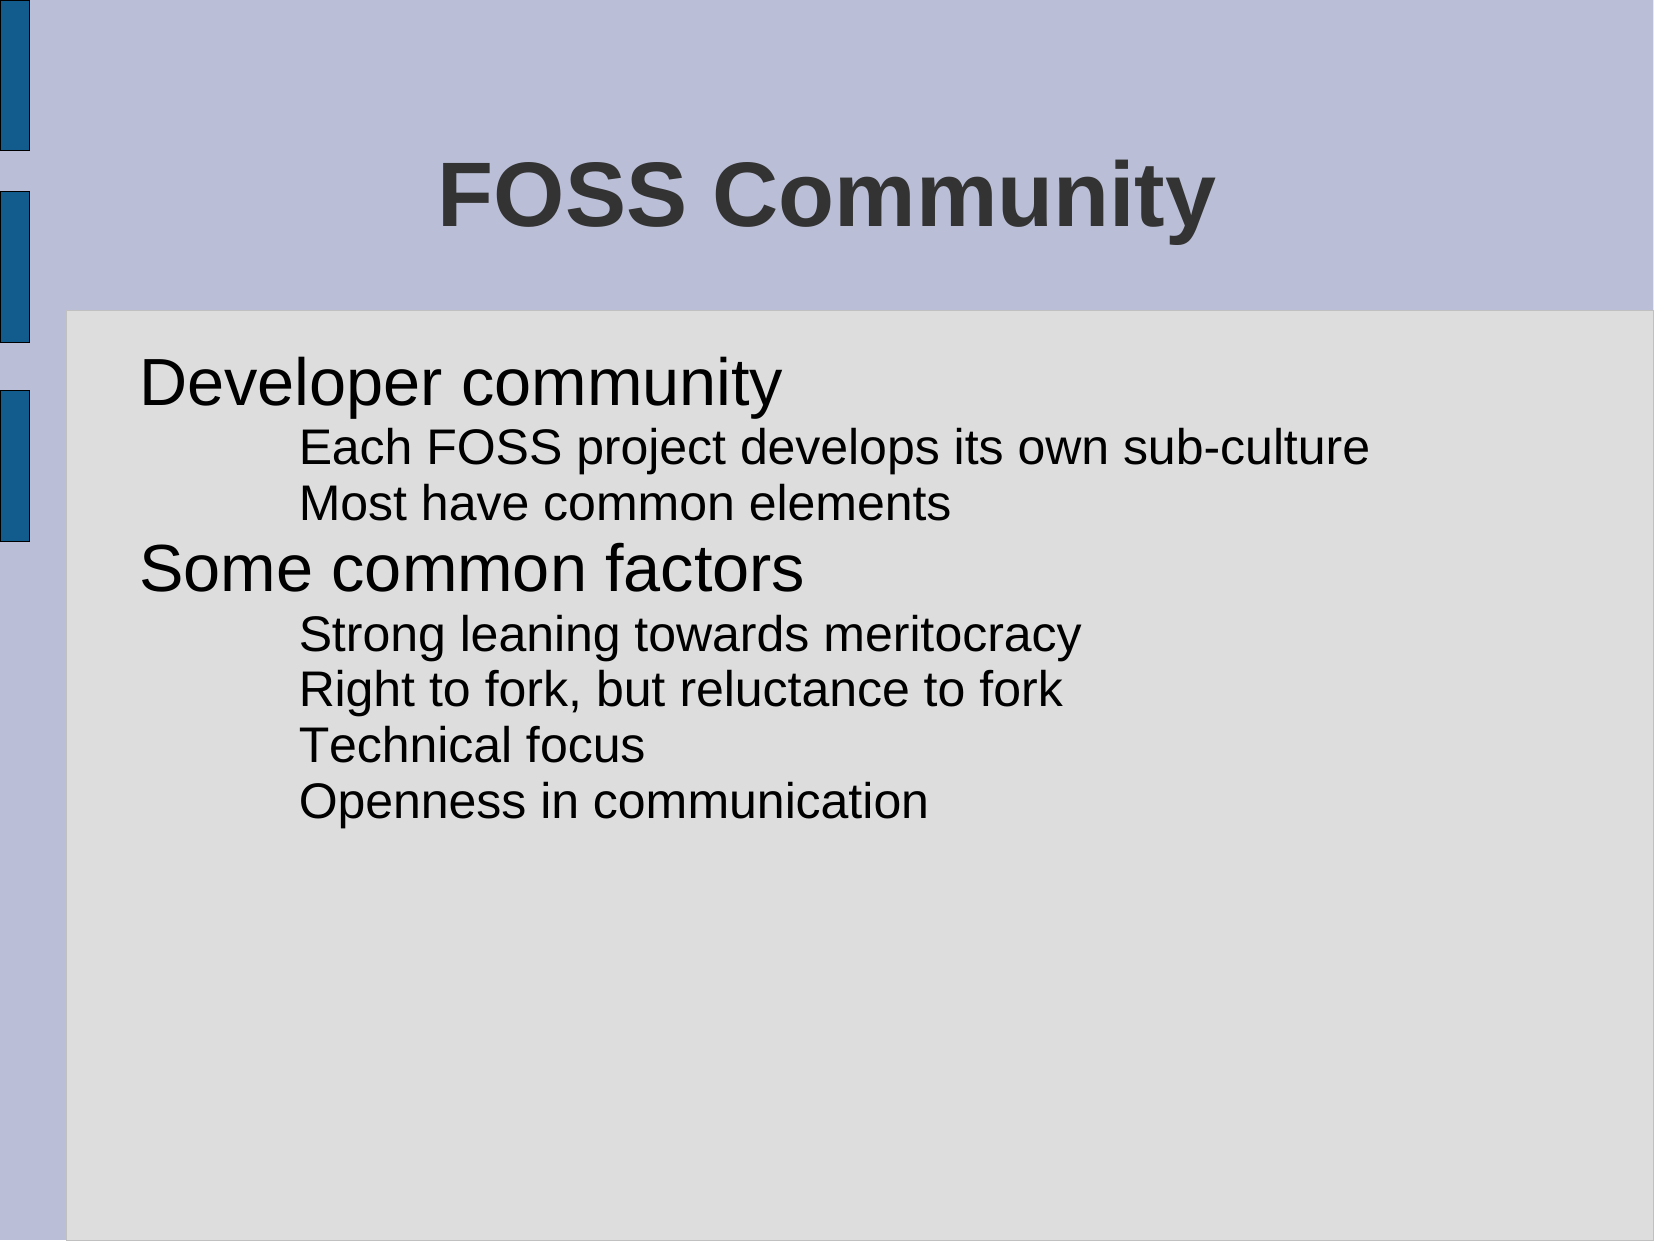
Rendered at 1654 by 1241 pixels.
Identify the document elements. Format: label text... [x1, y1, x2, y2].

list Developer community Each FOSS project develops its own sub-culture Most have common elements Some common factors Strong leaning towards meritocracy Right to fork, but reluctance to fork Technical focus Openness in communication [121, 344, 1534, 1112]
title FOSS Community [121, 98, 1534, 291]
